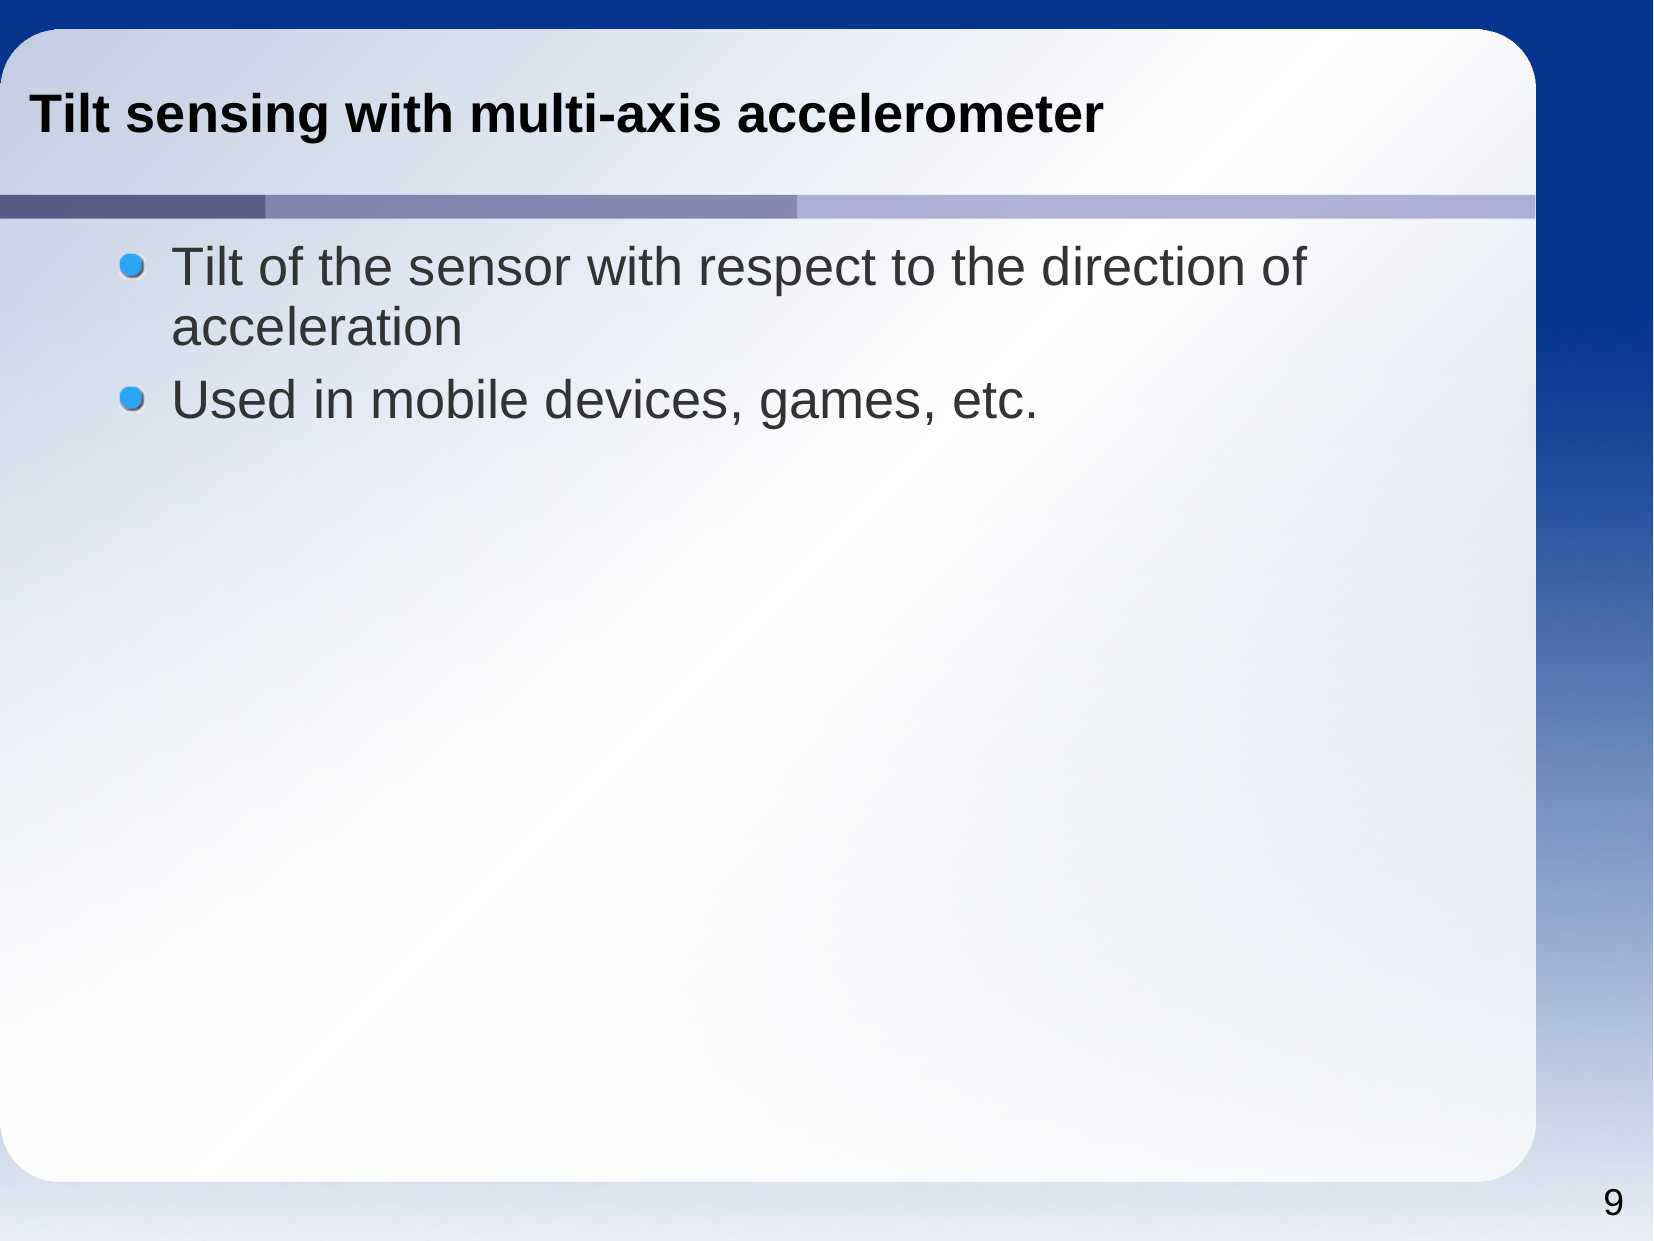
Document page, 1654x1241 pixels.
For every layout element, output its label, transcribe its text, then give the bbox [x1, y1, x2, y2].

list Tilt of the sensor with respect to the direction of acceleration Used in mobile devices, games, etc. [29, 236, 1506, 1152]
picture [0, 0, 1654, 1241]
title Tilt sensing with multi-axis accelerometer [29, 49, 1506, 178]
